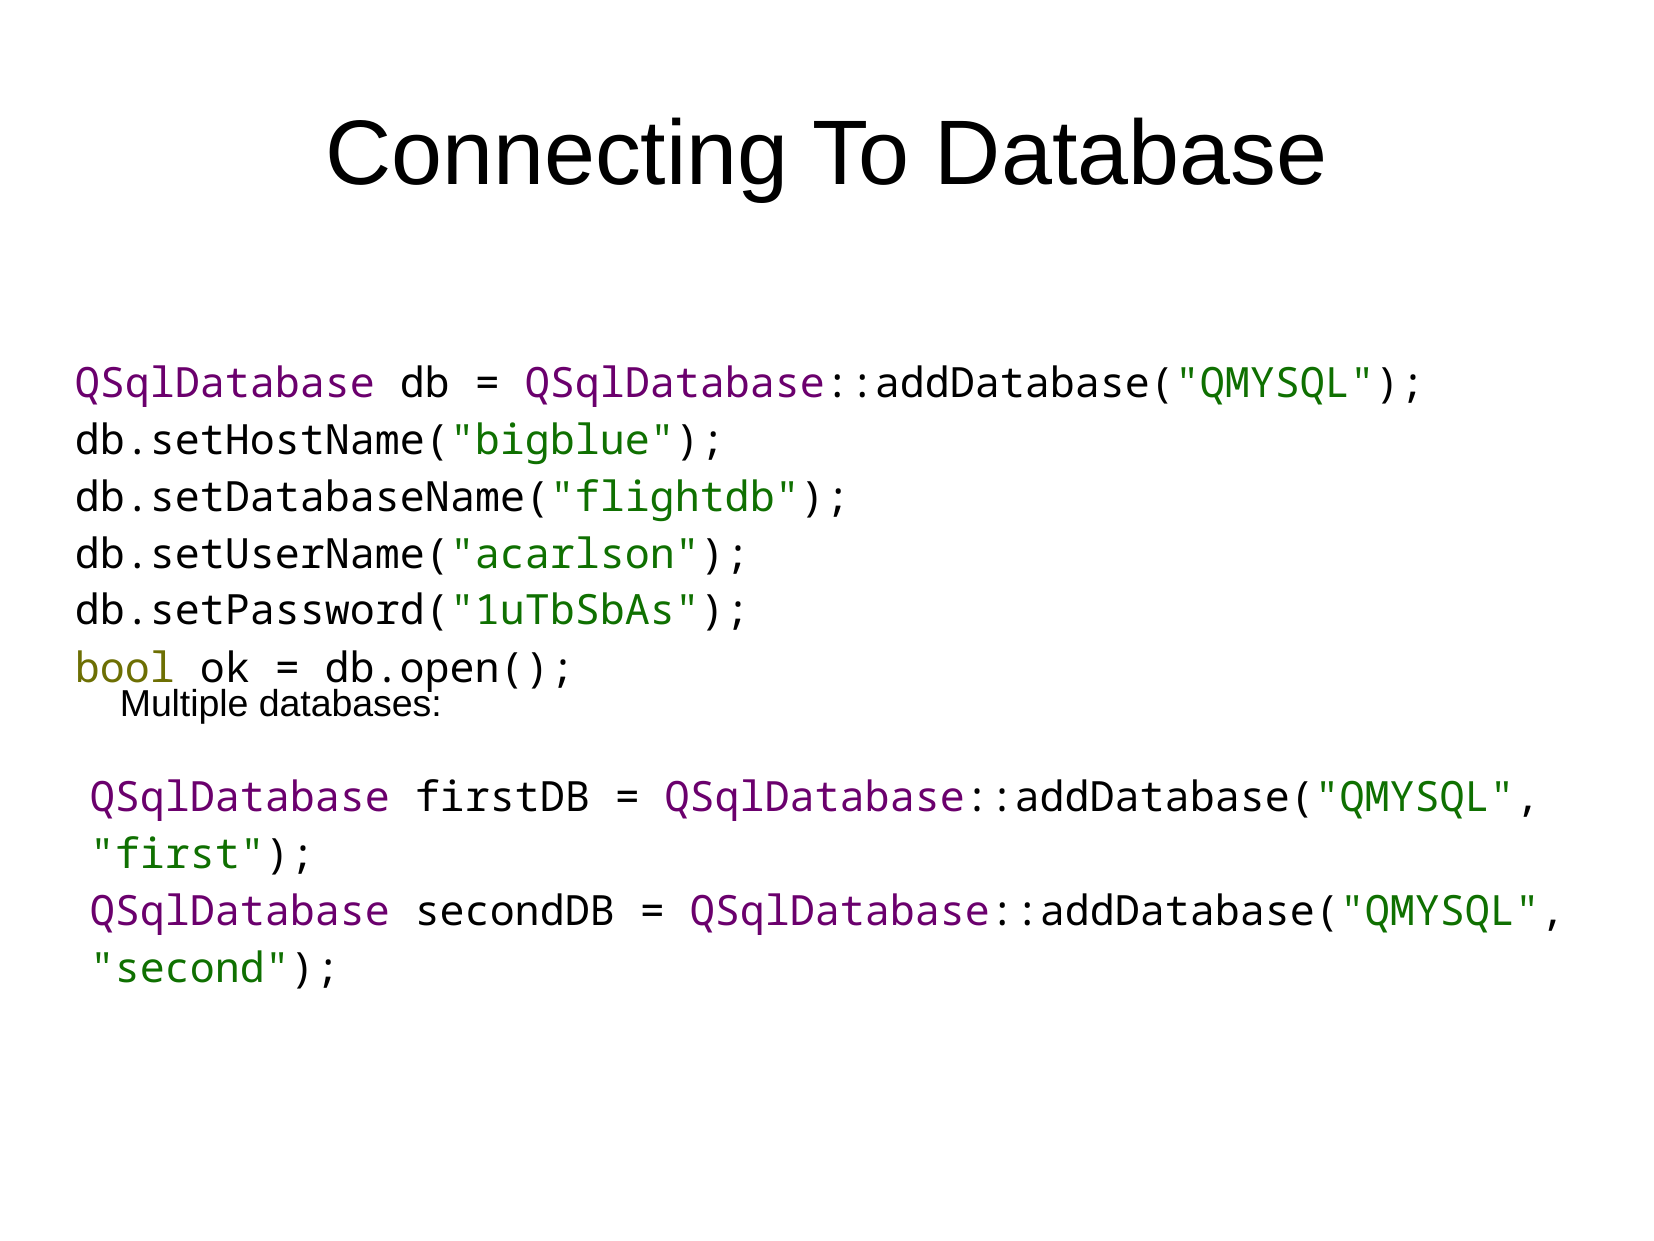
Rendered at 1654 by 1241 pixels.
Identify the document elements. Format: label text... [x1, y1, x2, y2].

text_box QSqlDatabase db = QSqlDatabase::addDatabase("QMYSQL"); db.setHostName("bigblue"); db.setDatabaseName("flightdb"); db.setUserName("acarlson"); db.setPassword("1uTbSbAs"); bool ok = db.open(); [60, 345, 1531, 646]
text_box QSqlDatabase firstDB = QSqlDatabase::addDatabase("QMYSQL", "first"); QSqlDatabase secondDB = QSqlDatabase::addDatabase("QMYSQL", "second"); [75, 759, 1636, 1066]
title Connecting To Database [82, 49, 1571, 257]
text_box Multiple databases: [105, 675, 458, 732]
